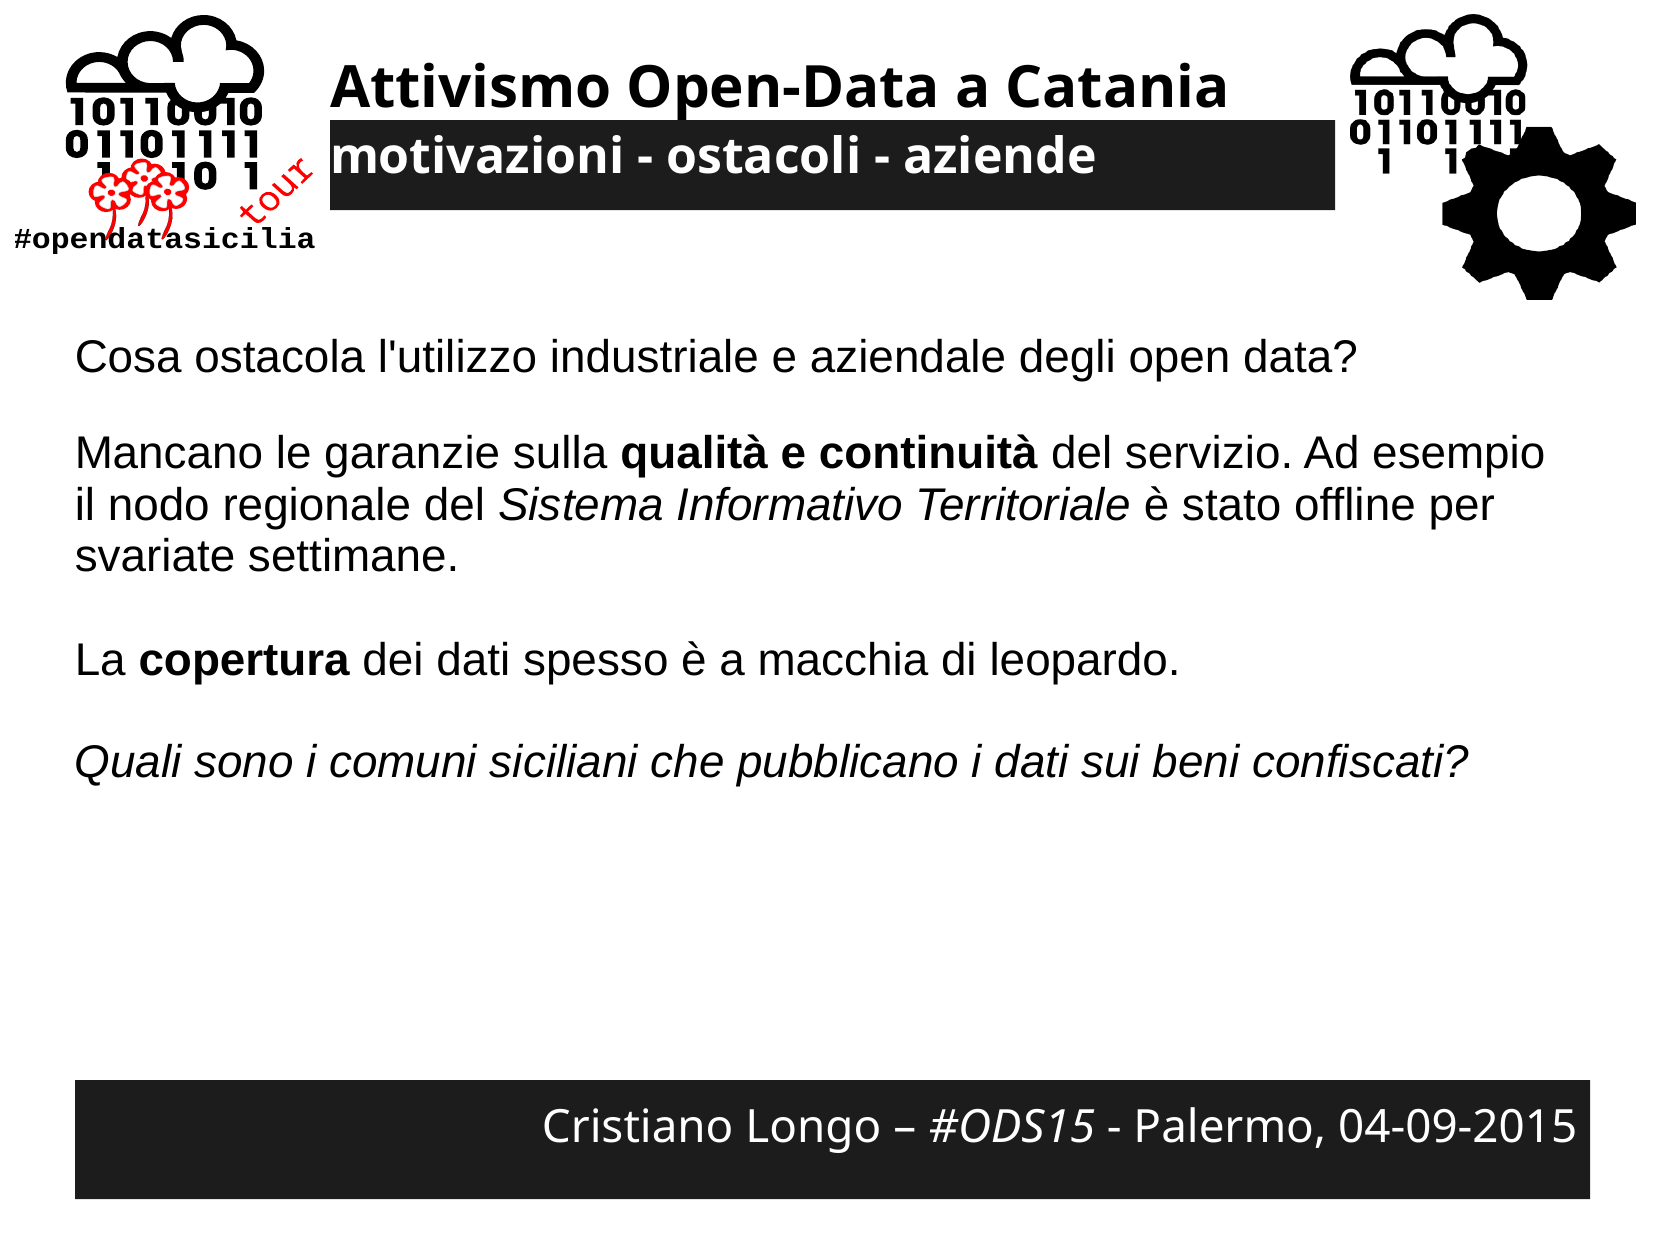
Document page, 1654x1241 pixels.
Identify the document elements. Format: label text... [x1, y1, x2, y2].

list Cristiano Longo – #ODS15 - Palermo, 04-09-2015 [75, 1080, 1591, 1200]
text_box Mancano le garanzie sulla qualità e continuità del servizio. Ad esempio il nodo regionale del Sistema Informativo Territoriale è stato offline per svariate settimane. [60, 420, 1591, 589]
picture [15, 15, 316, 256]
text_box La copertura dei dati spesso è a macchia di leopardo. Quali sono i comuni siciliani che pubblicano i dati sui beni confiscati? [60, 626, 1591, 796]
list motivazioni - ostacoli - aziende [330, 120, 1336, 211]
picture [1350, 14, 1636, 301]
list Attivismo Open-Data a Catania [330, 45, 1321, 120]
text_box Cosa ostacola l'utilizzo industriale e aziendale degli open data? [60, 323, 1576, 391]
